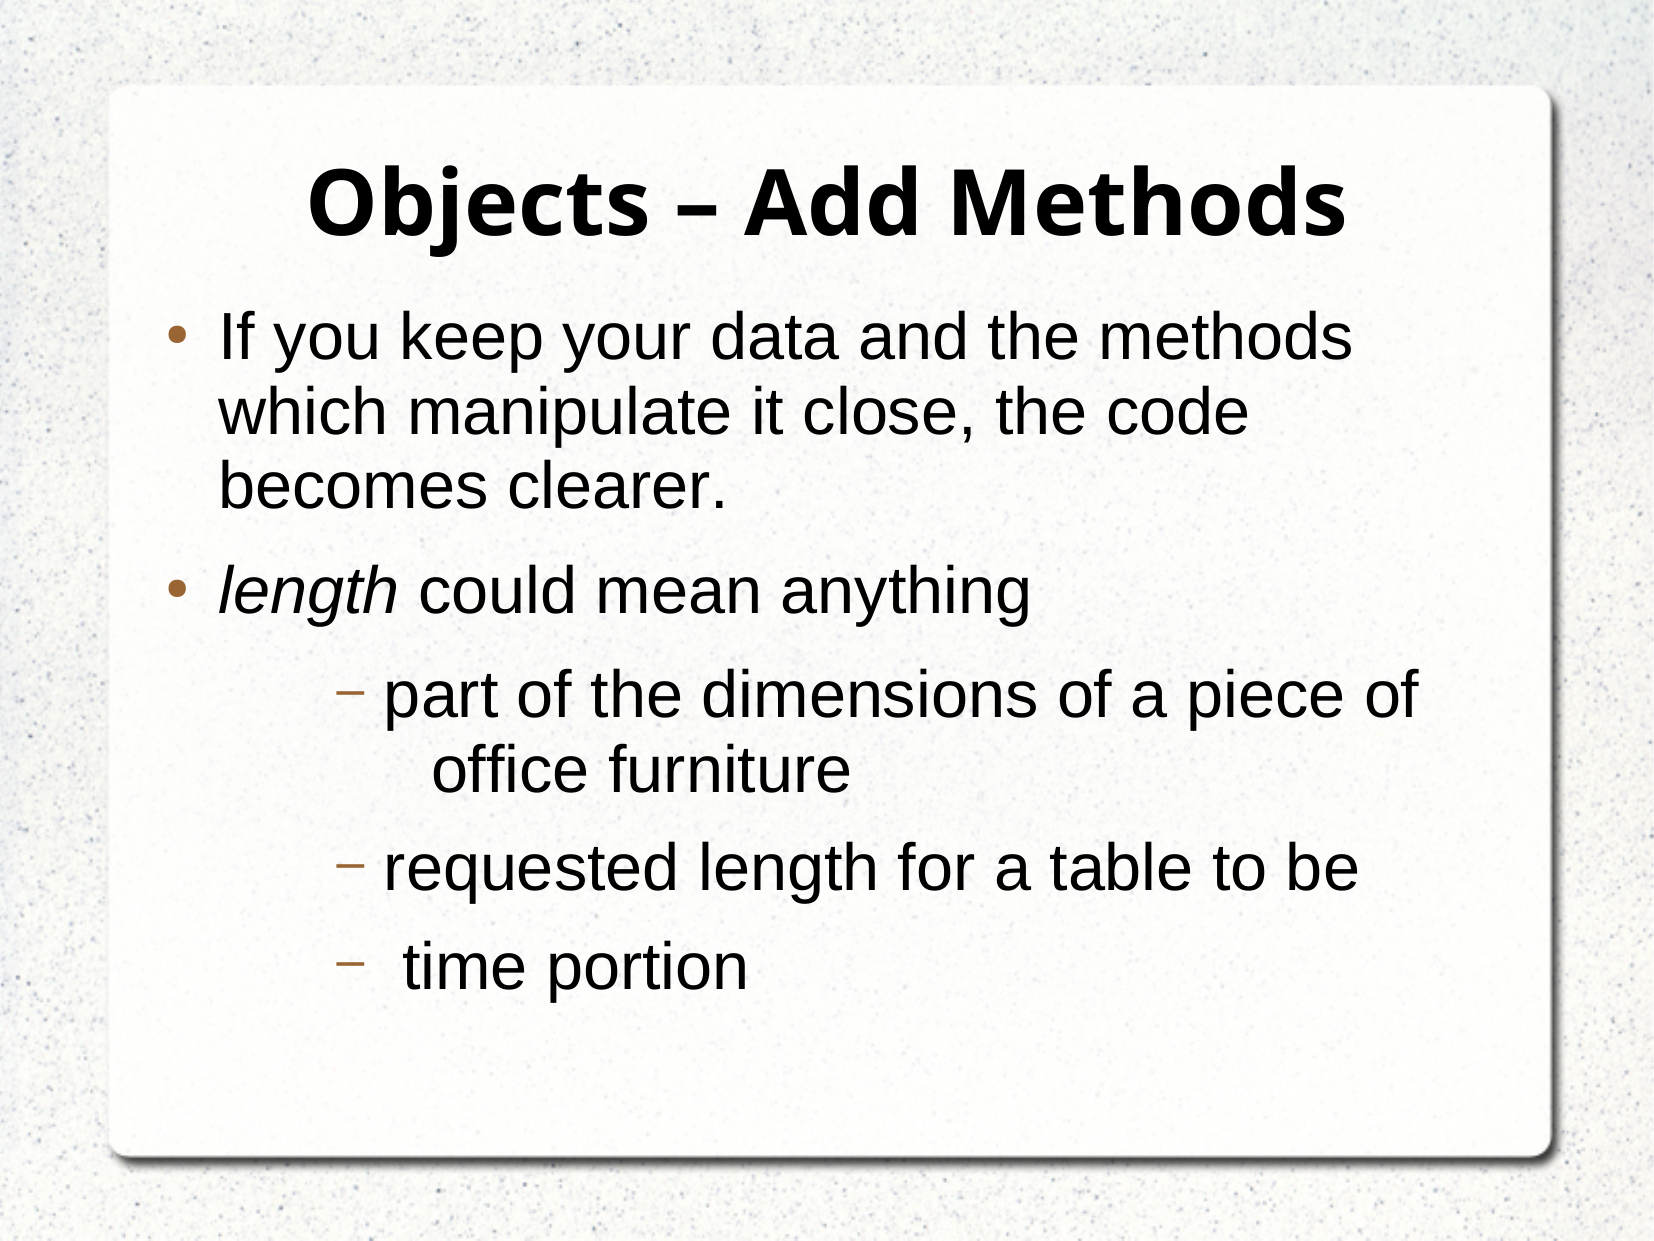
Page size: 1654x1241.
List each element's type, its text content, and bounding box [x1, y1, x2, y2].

title Objects – Add Methods [118, 96, 1536, 304]
list If you keep your data and the methods which manipulate it close, the code becomes clearer. length could mean anything part of the dimensions of a piece of office furniture requested length for a table to be time portion [147, 299, 1506, 1002]
picture [0, 0, 1654, 1241]
